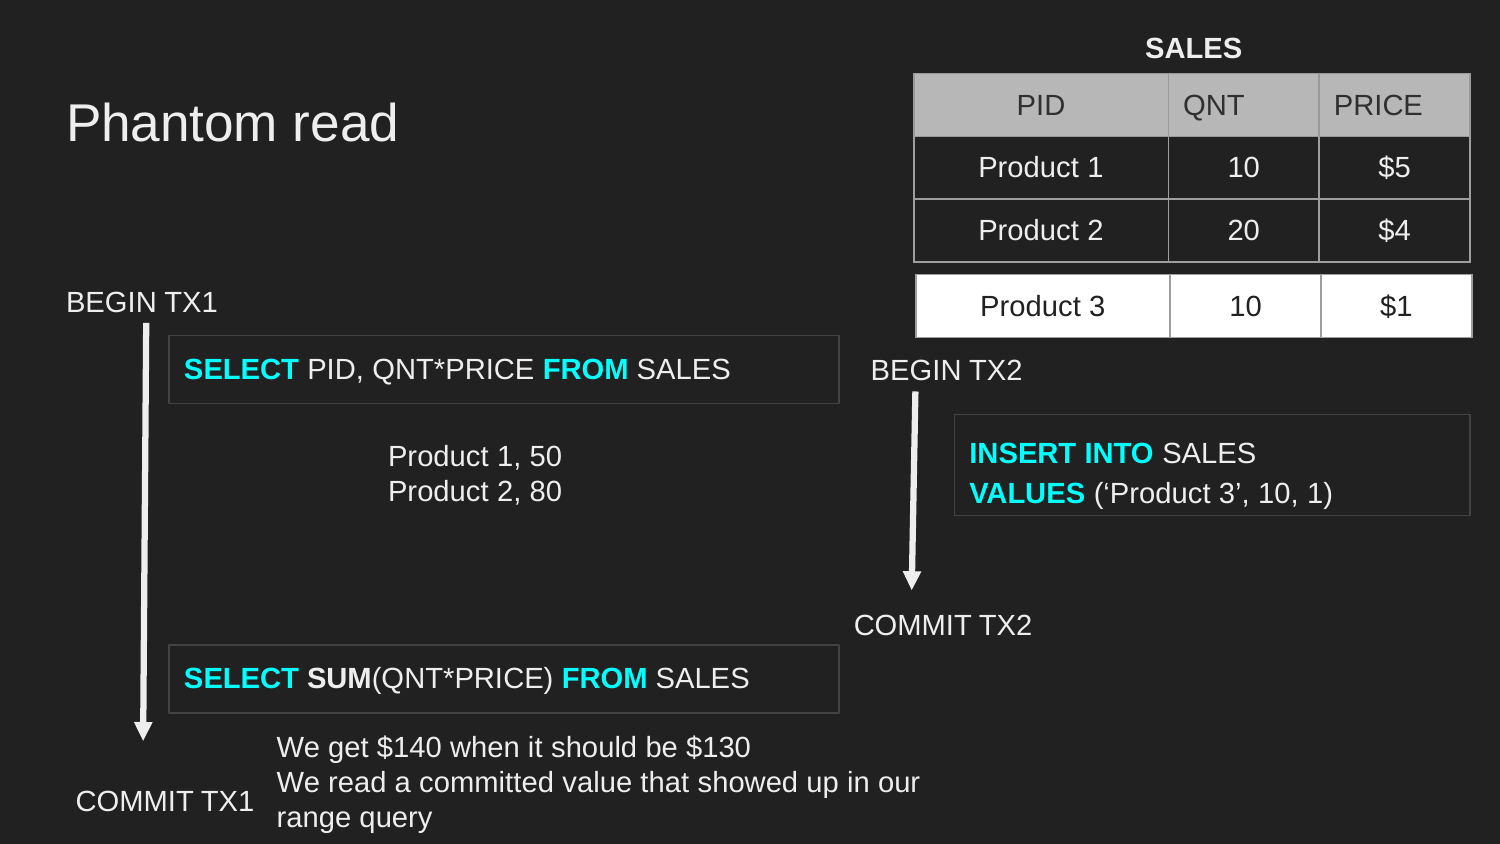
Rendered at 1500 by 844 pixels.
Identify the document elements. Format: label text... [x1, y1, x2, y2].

table_header PID [915, 74, 1168, 136]
text_box INSERT INTO SALES VALUES (‘Product 3’, 10, 1) [954, 414, 1471, 516]
table_header PRICE [1320, 74, 1469, 136]
table_cell Product 1 [915, 137, 1168, 198]
table_header 10 [1171, 275, 1320, 337]
title Phantom read [51, 72, 624, 167]
text_box BEGIN TX2 [855, 336, 1040, 390]
table_cell Product 2 [915, 200, 1168, 261]
text_box Product 1, 50 Product 2, 80 [373, 421, 579, 491]
text_box COMMIT TX2 [838, 591, 1056, 645]
table_cell $4 [1320, 200, 1469, 261]
text_box SELECT PID, QNT*PRICE FROM SALES [168, 335, 839, 404]
table_cell $5 [1320, 137, 1469, 198]
table_cell 10 [1169, 137, 1318, 198]
table_cell 20 [1169, 200, 1318, 261]
table_header QNT [1169, 74, 1318, 136]
text_box We get $140 when it should be $130 We read a committed value that showed up in our range query [261, 713, 1008, 835]
text_box SELECT SUM(QNT*PRICE) FROM SALES [168, 644, 839, 714]
table_header $1 [1322, 275, 1471, 337]
text_box COMMIT TX1 [60, 767, 261, 821]
text_box BEGIN TX1 [51, 267, 235, 322]
table_header Product 3 [917, 275, 1169, 337]
text_box SALES [1130, 13, 1280, 68]
